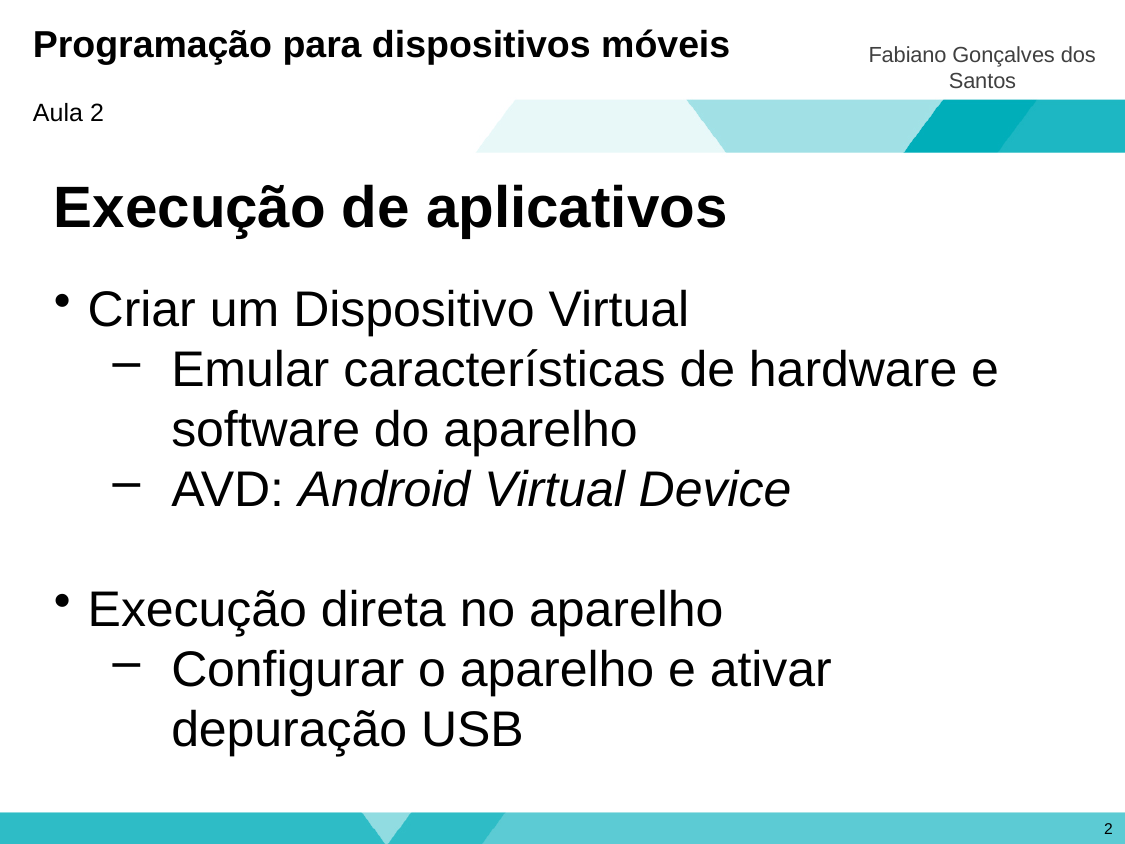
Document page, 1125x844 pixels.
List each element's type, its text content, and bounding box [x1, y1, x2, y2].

text_box Execução de aplicativos [39, 161, 923, 247]
list Aula 2 [18, 88, 389, 140]
slide_number <número> [1069, 812, 1125, 844]
picture [0, 0, 1125, 844]
title Programação para dispositivos móveis [18, 18, 840, 88]
text_box Criar um Dispositivo Virtual Emular características de hardware e software do aparelho AVD: Android Virtual Device Execução direta no aparelho Configurar o aparelho e ativar depuração USB [39, 269, 1093, 817]
list Fabiano Gonçalves dos Santos [839, 33, 1125, 89]
